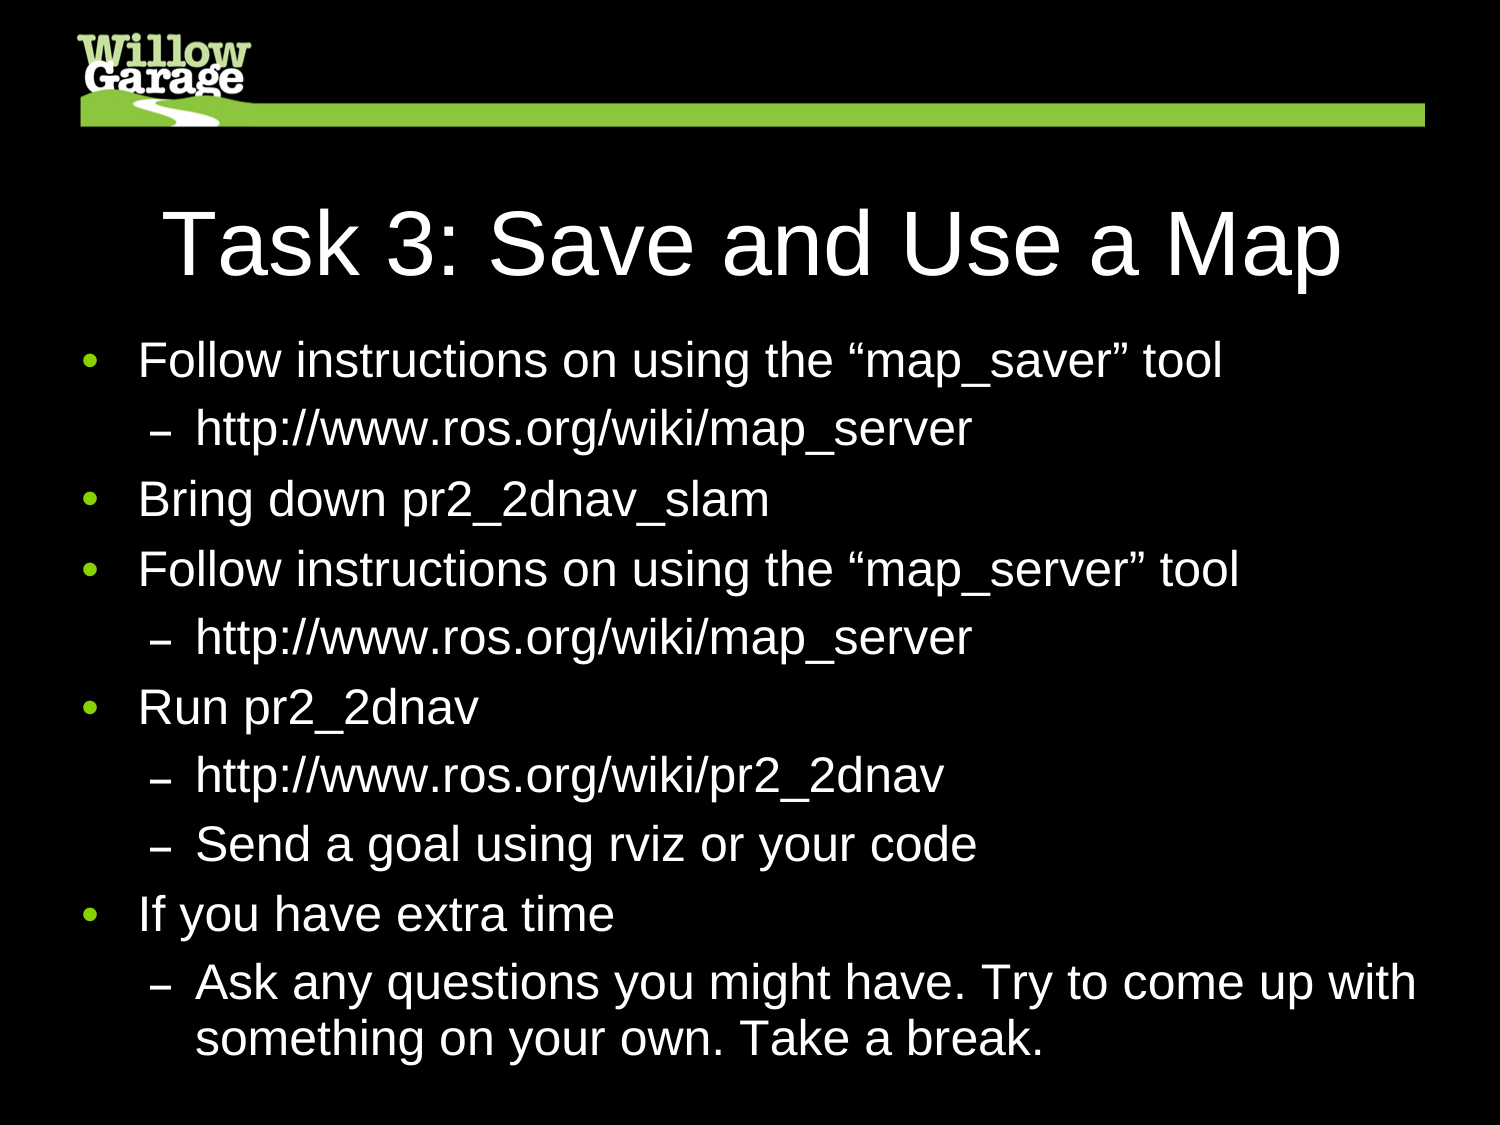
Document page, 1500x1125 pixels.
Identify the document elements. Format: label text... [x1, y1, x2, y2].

list Follow instructions on using the “map_saver” tool http://www.ros.org/wiki/map_server Bring down pr2_2dnav_slam Follow instructions on using the “map_server” tool http://www.ros.org/wiki/map_server Run pr2_2dnav http://www.ros.org/wiki/pr2_2dnav Send a goal using rviz or your code If you have extra time Ask any questions you might have. Try to come up with something on your own. Take a break. [75, 343, 1426, 1066]
picture [50, 0, 1425, 153]
title Task 3: Save and Use a Map [75, 144, 1426, 343]
